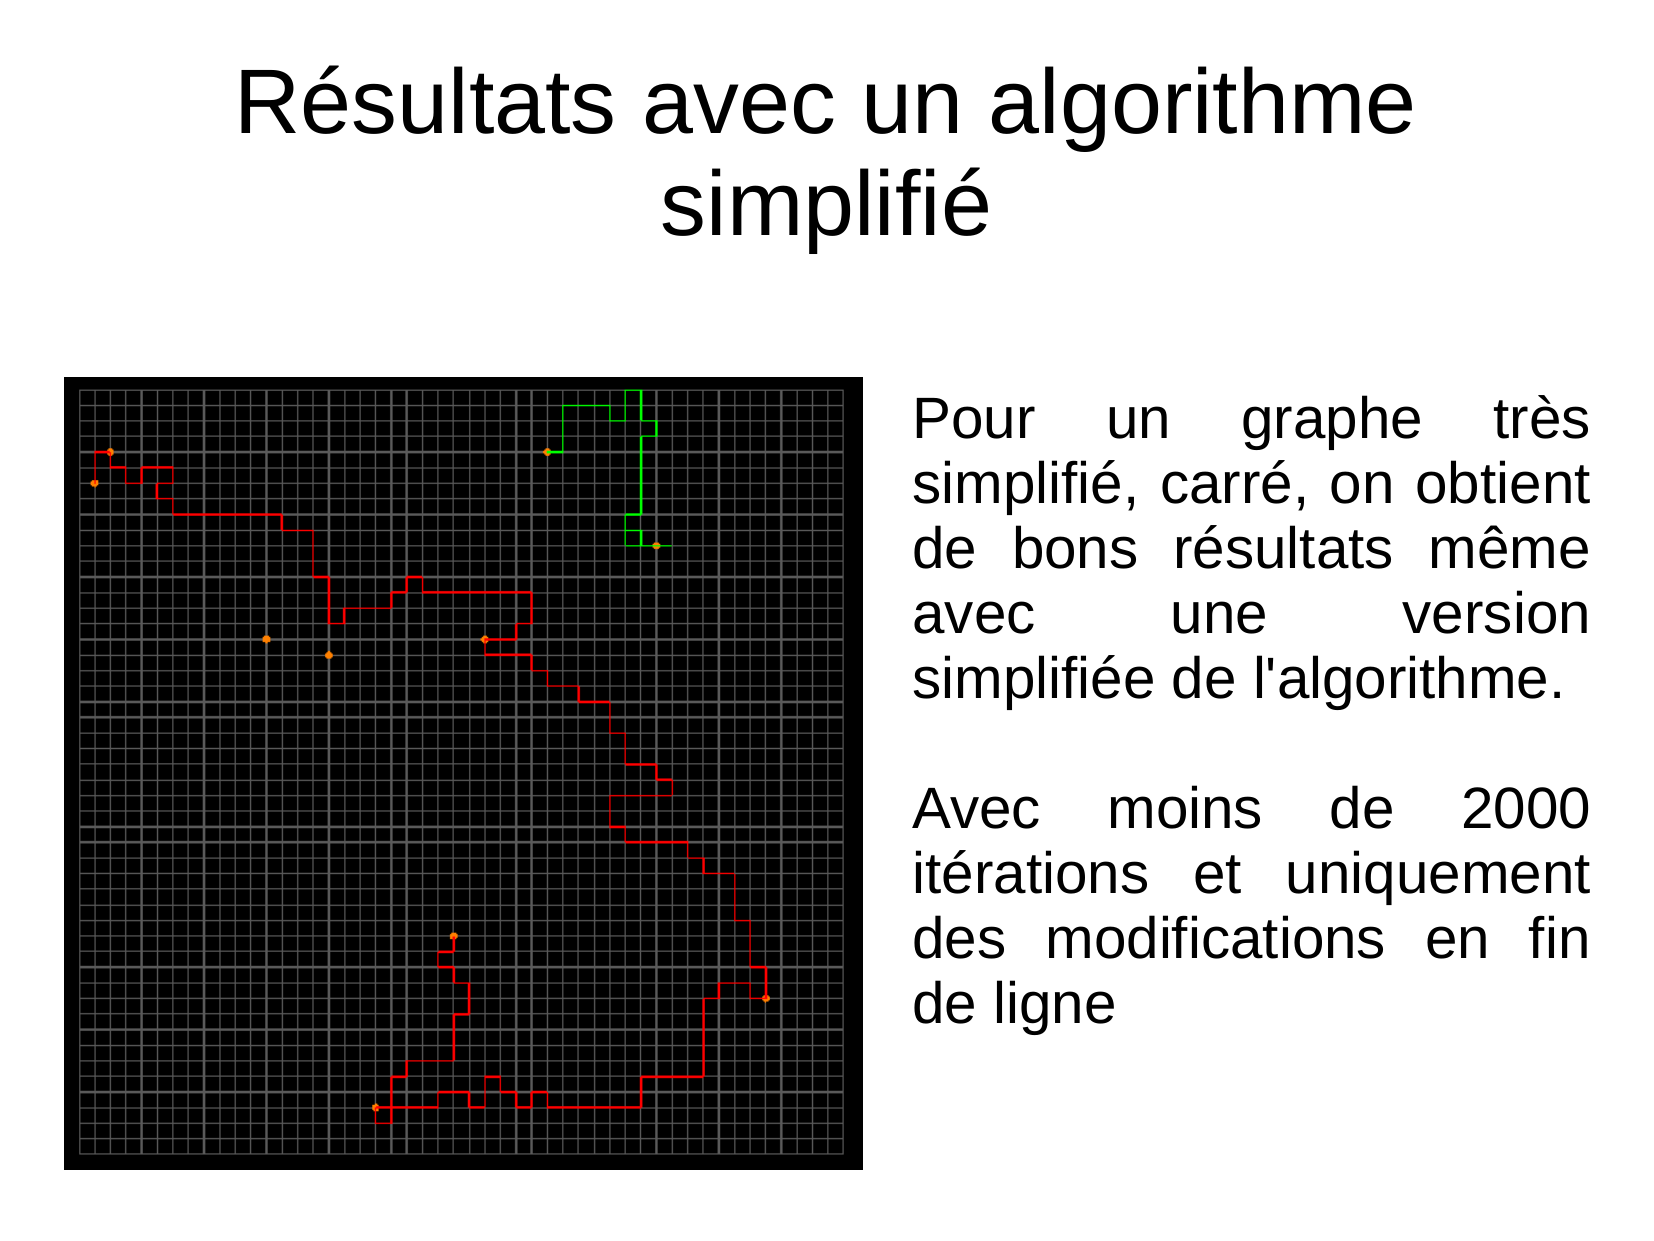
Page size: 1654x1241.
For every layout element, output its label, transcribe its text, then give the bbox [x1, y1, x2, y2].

text_box Pour un graphe très simplifié, carré, on obtient de bons résultats même avec une version simplifiée de l'algorithme. Avec moins de 2000 itérations et uniquement des modifications en fin de ligne [897, 377, 1607, 1174]
title Résultats avec un algorithme simplifié [82, 49, 1571, 257]
picture [64, 377, 863, 1170]
